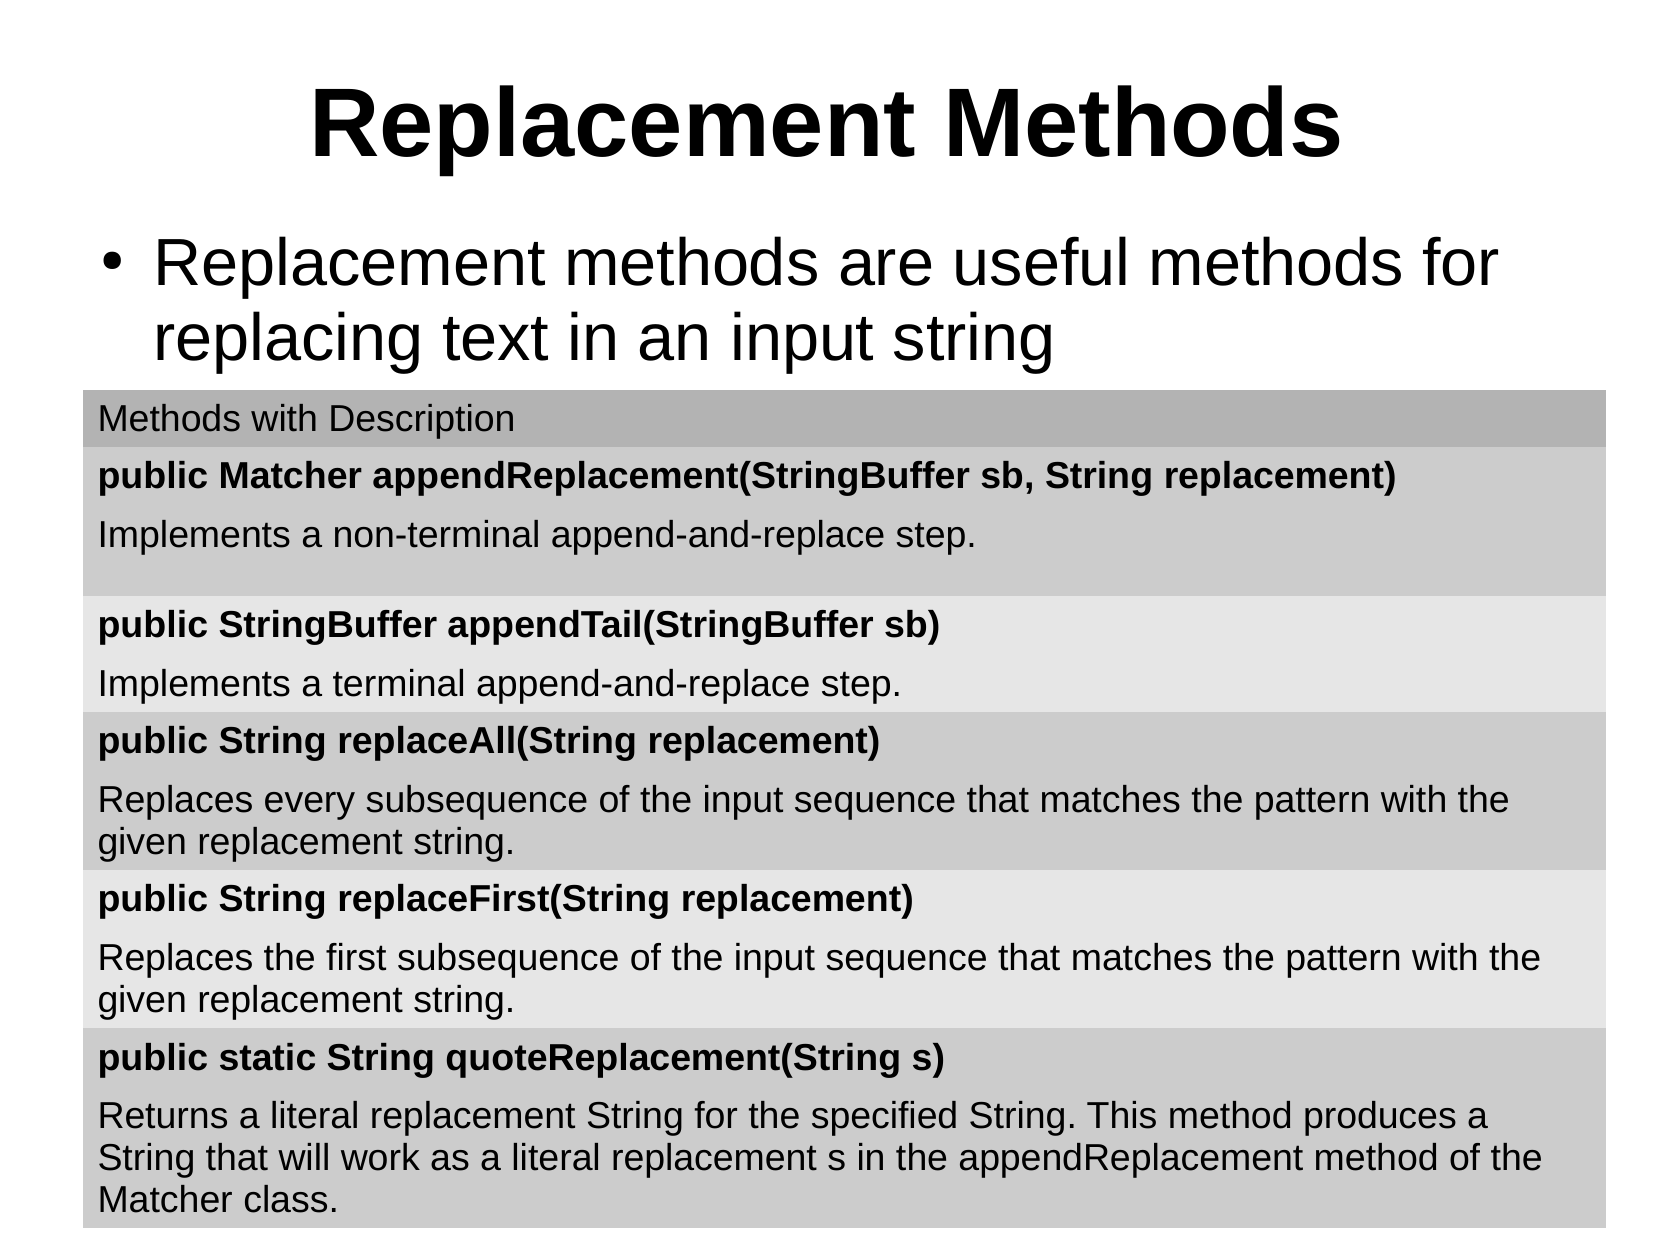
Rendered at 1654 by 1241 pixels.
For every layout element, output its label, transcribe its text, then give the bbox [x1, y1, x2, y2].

title Replacement Methods [82, 49, 1571, 196]
table_cell public StringBuffer appendTail(StringBuffer sb) Implements a terminal append-and-replace step. [83, 596, 1606, 712]
list Replacement methods are useful methods for replacing text in an input string [82, 225, 1538, 414]
table_cell public String replaceFirst(String replacement) Replaces the first subsequence of the input sequence that matches the pattern with the given replacement string. [83, 870, 1606, 1028]
table_cell public static String quoteReplacement(String s) Returns a literal replacement String for the specified String. This method produces a String that will work as a literal replacement s in the appendReplacement method of the Matcher class. [83, 1028, 1606, 1228]
table_cell public Matcher appendReplacement(StringBuffer sb, String replacement) Implements a non-terminal append-and-replace step. [83, 447, 1606, 596]
table_cell public String replaceAll(String replacement) Replaces every subsequence of the input sequence that matches the pattern with the given replacement string. [83, 712, 1606, 870]
table_header Methods with Description [83, 390, 1606, 447]
